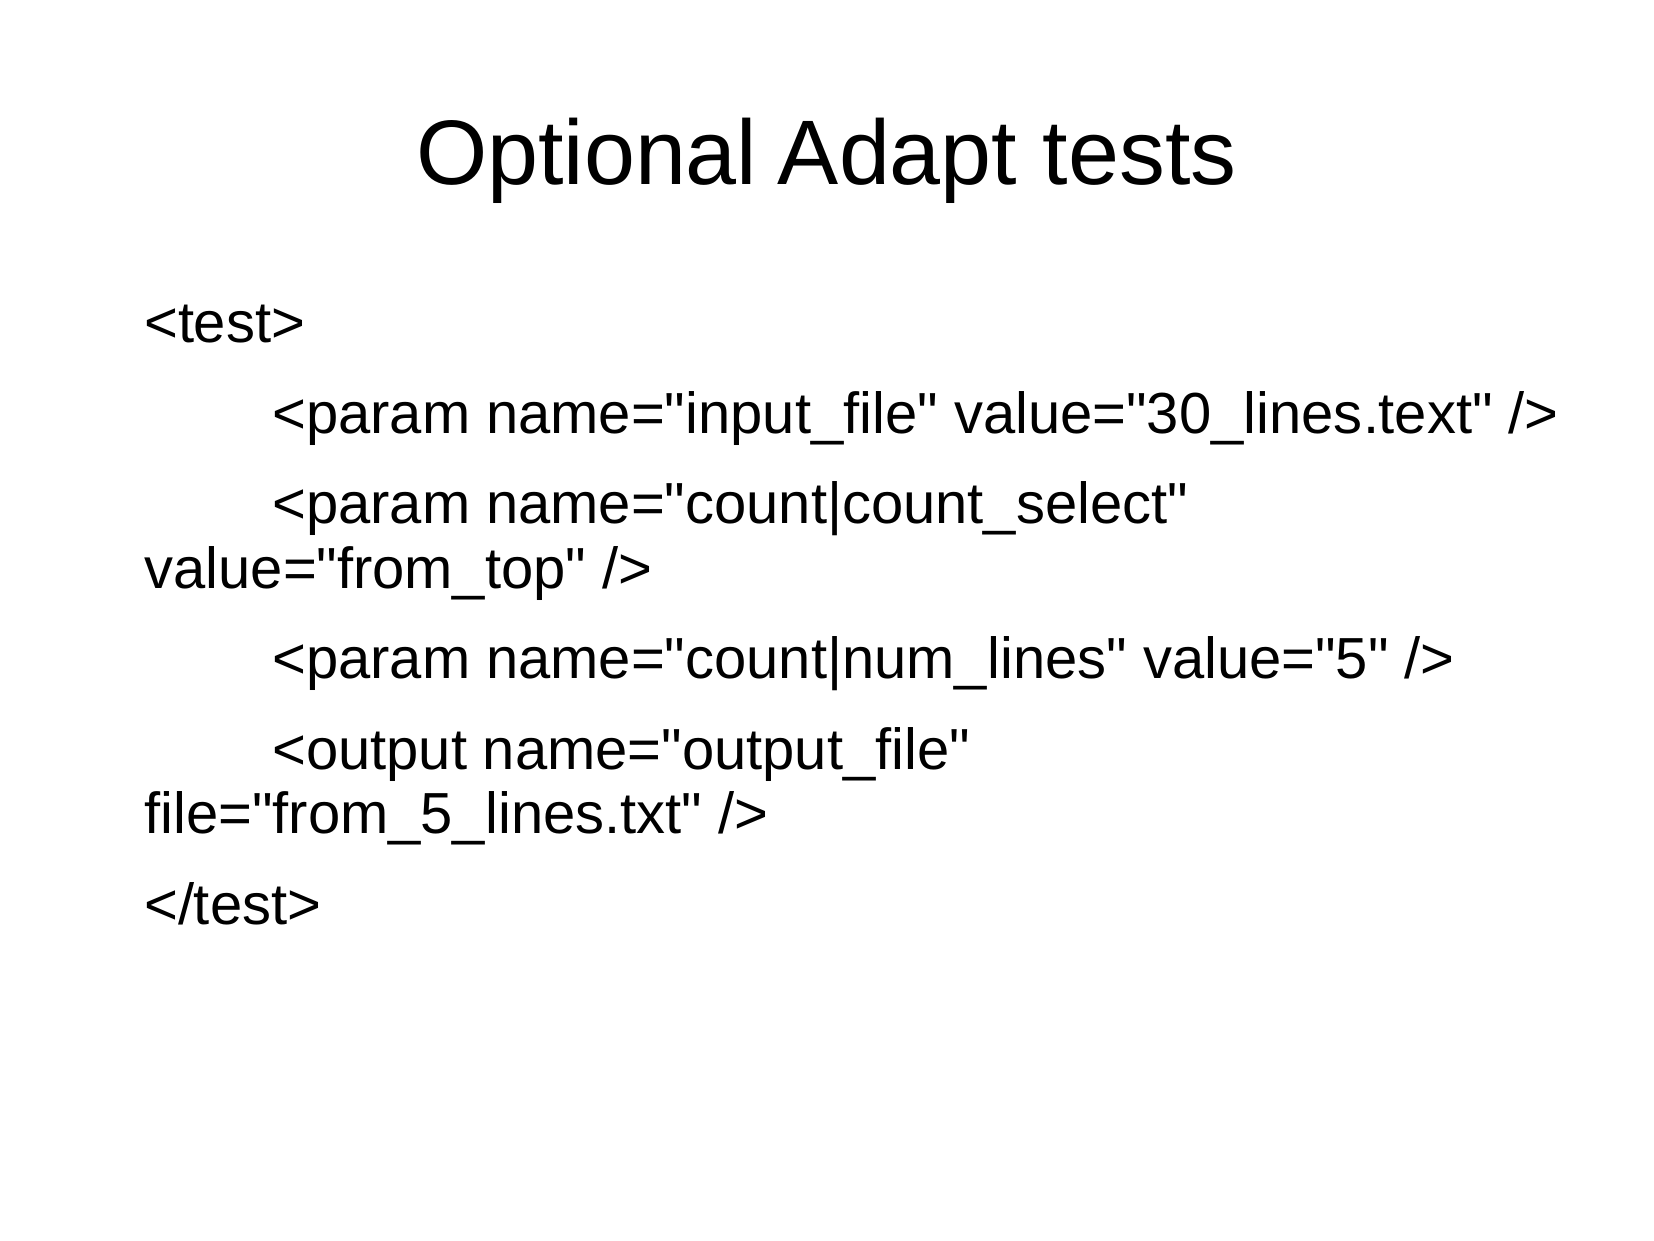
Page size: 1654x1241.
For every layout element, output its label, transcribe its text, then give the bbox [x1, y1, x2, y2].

list <test> <param name="input_file" value="30_lines.text" /> <param name="count|count_select" value="from_top" /> <param name="count|num_lines" value="5" /> <output name="output_file" file="from_5_lines.txt" /> </test> [82, 290, 1571, 1010]
title Optional Adapt tests [82, 49, 1571, 257]
